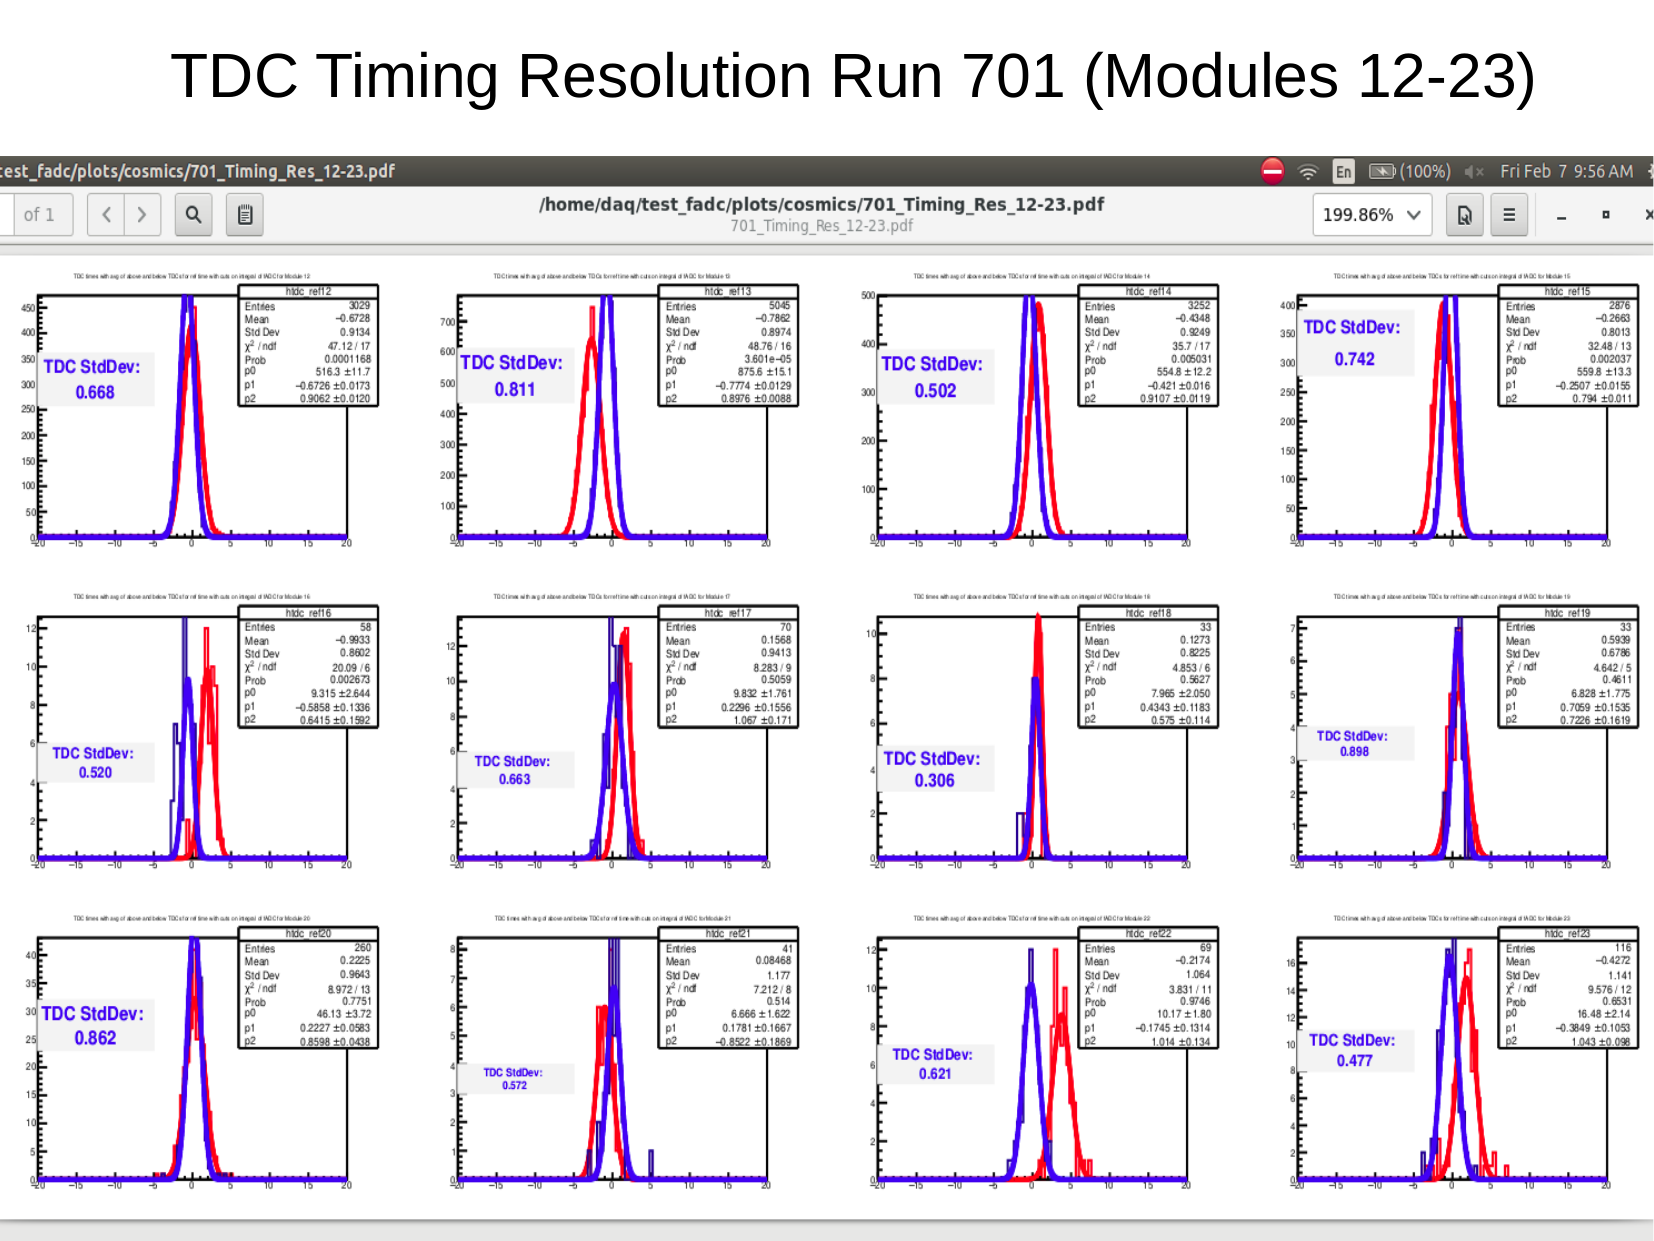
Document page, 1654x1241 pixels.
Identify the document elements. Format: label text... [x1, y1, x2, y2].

title TDC Timing Resolution Run 701 (Modules 12-23) [30, 0, 1654, 156]
picture [0, 156, 1654, 1241]
